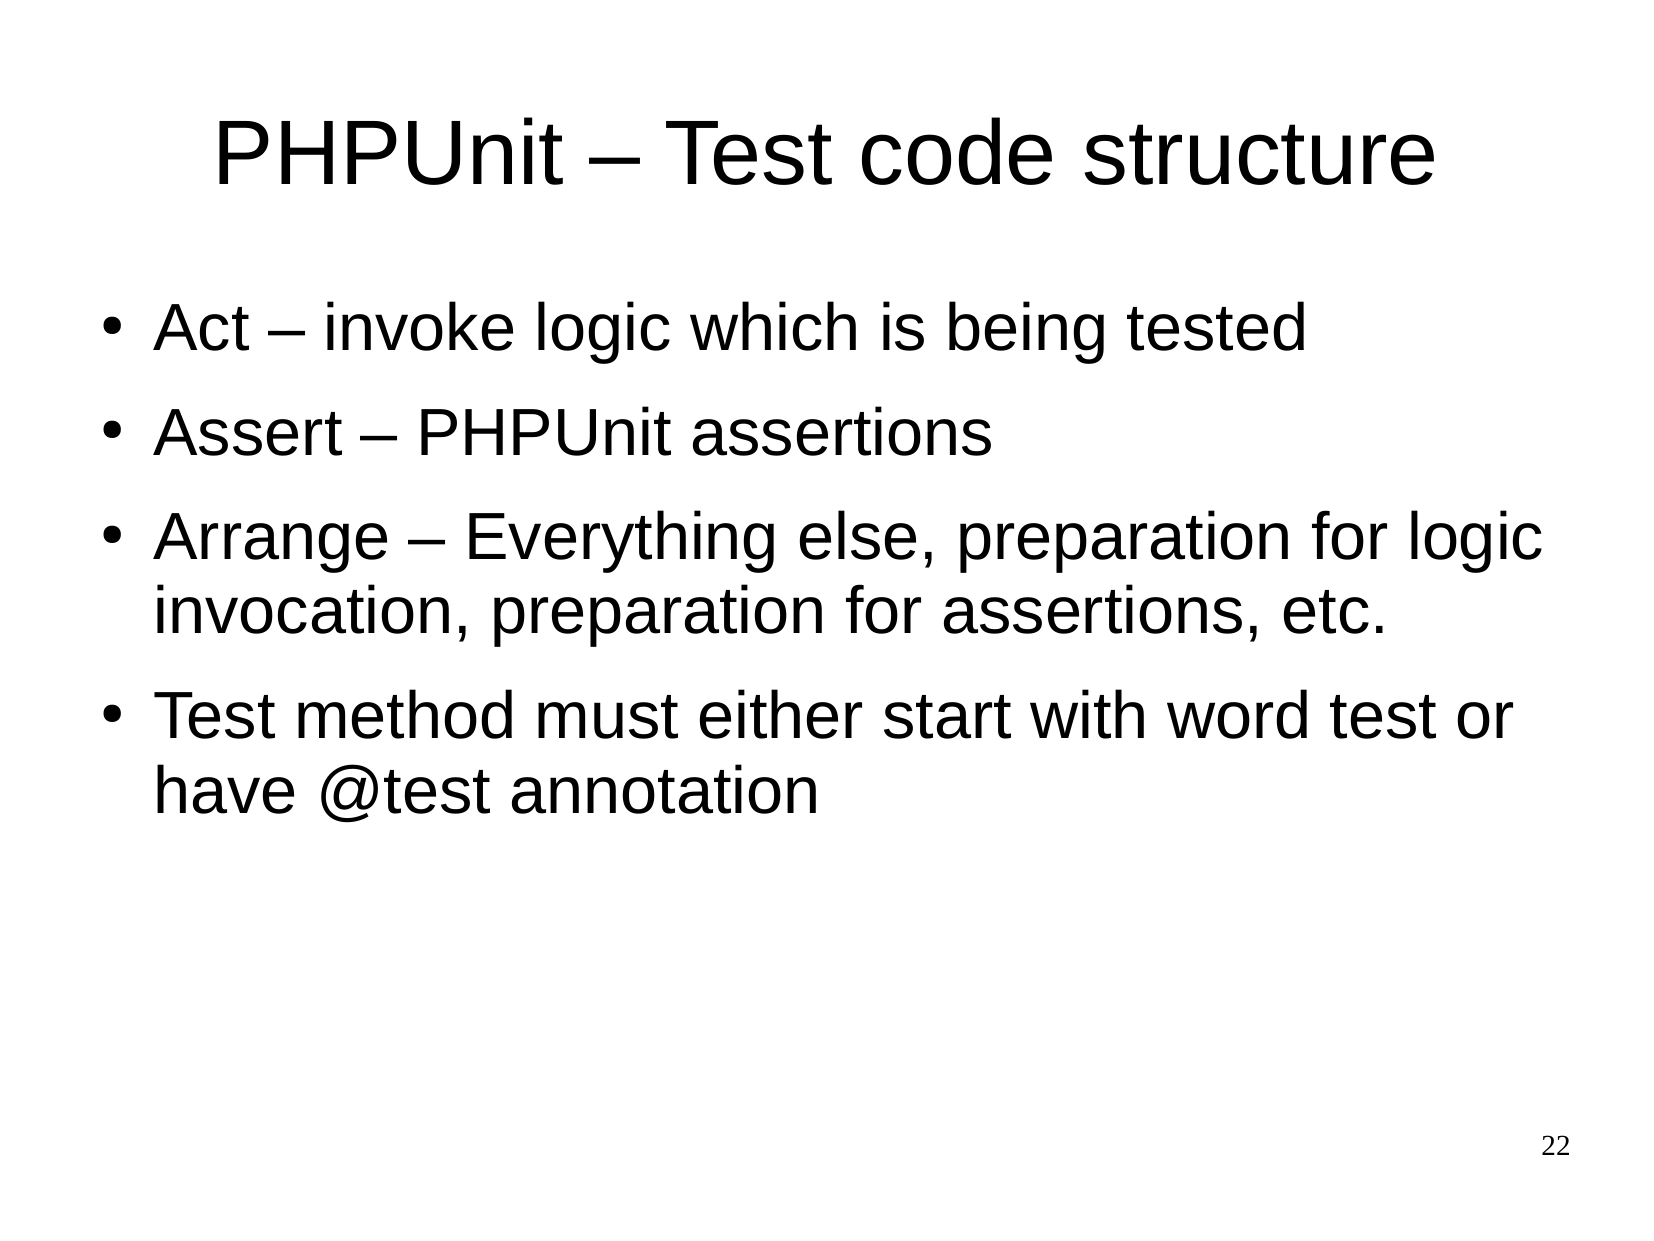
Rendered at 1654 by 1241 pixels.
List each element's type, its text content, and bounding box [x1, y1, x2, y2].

list Act – invoke logic which is being tested Assert – PHPUnit assertions Arrange – Everything else, preparation for logic invocation, preparation for assertions, etc. Test method must either start with word test or have @test annotation [82, 290, 1571, 1010]
title PHPUnit – Test code structure [82, 49, 1571, 257]
